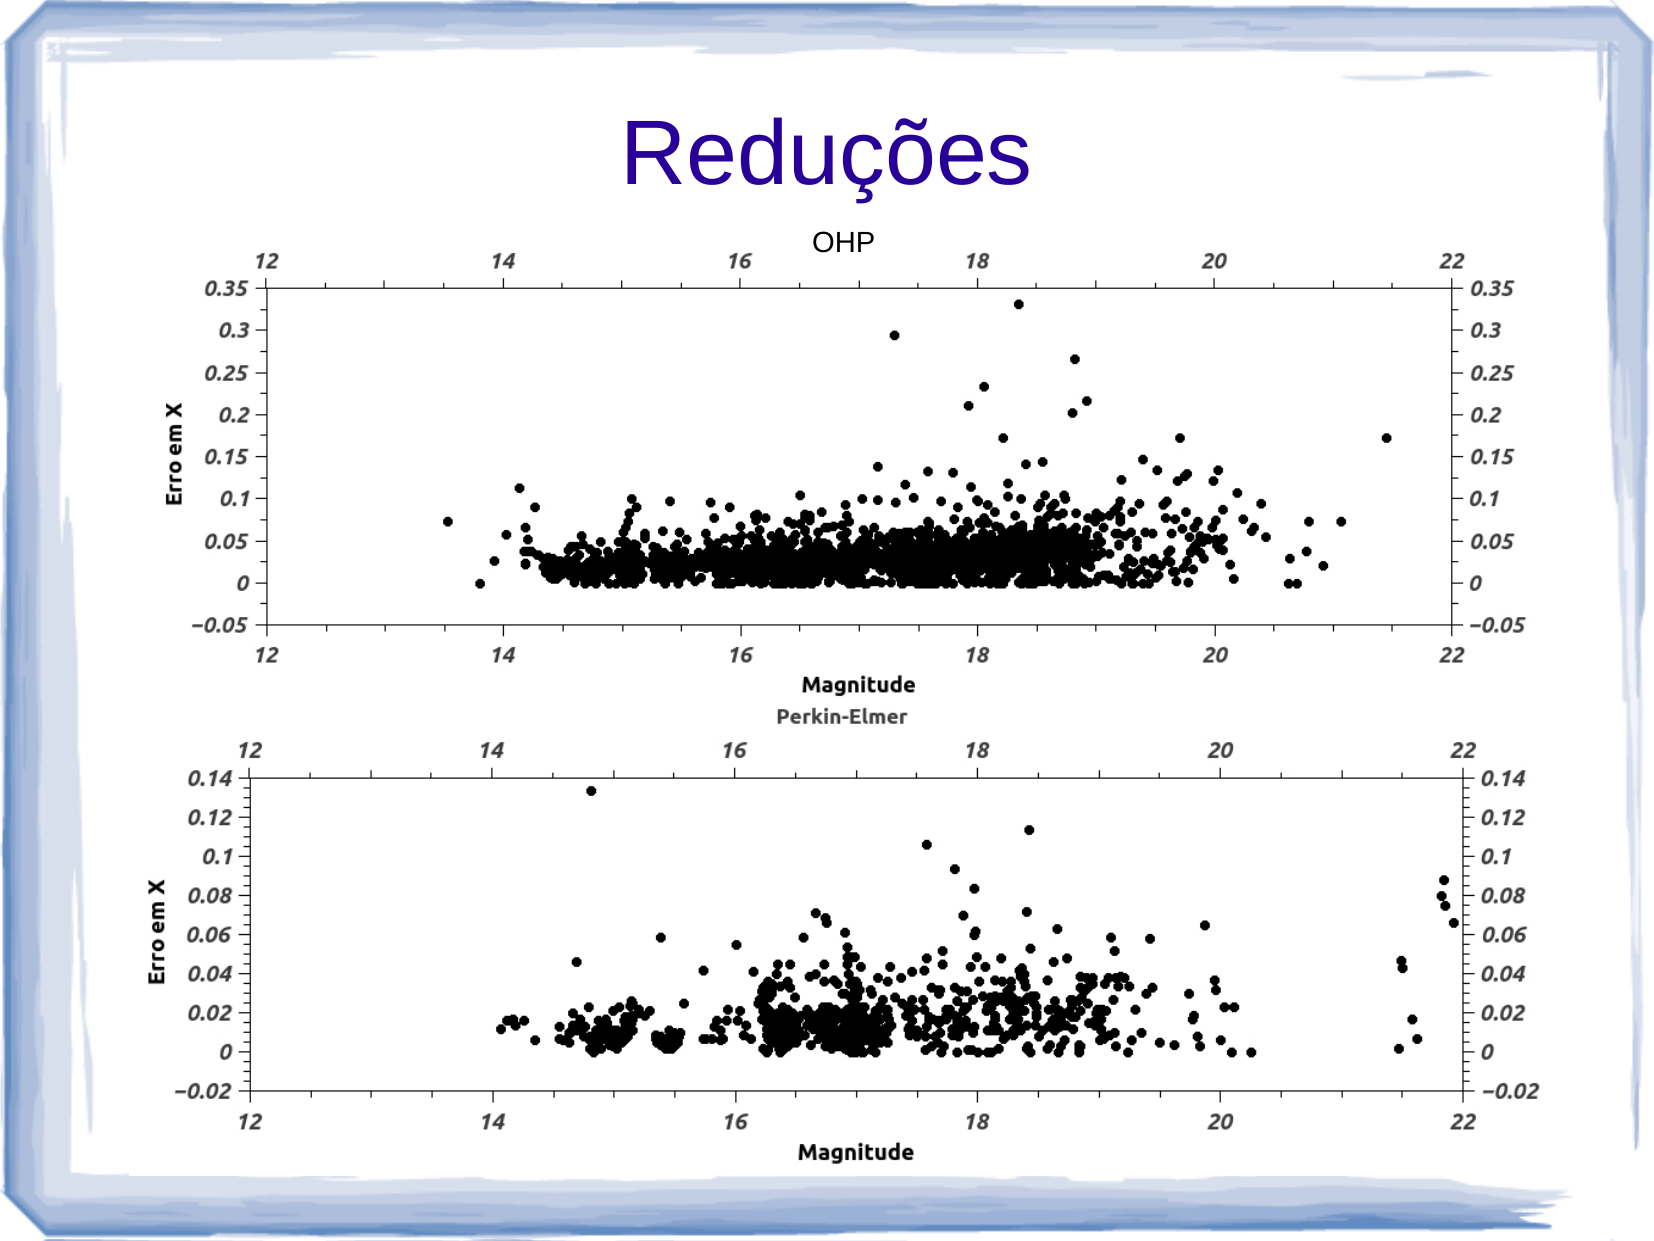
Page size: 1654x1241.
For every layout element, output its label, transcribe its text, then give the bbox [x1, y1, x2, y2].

picture [0, 0, 1654, 1241]
text_box OHP [797, 218, 891, 266]
title Reduções [82, 49, 1571, 257]
